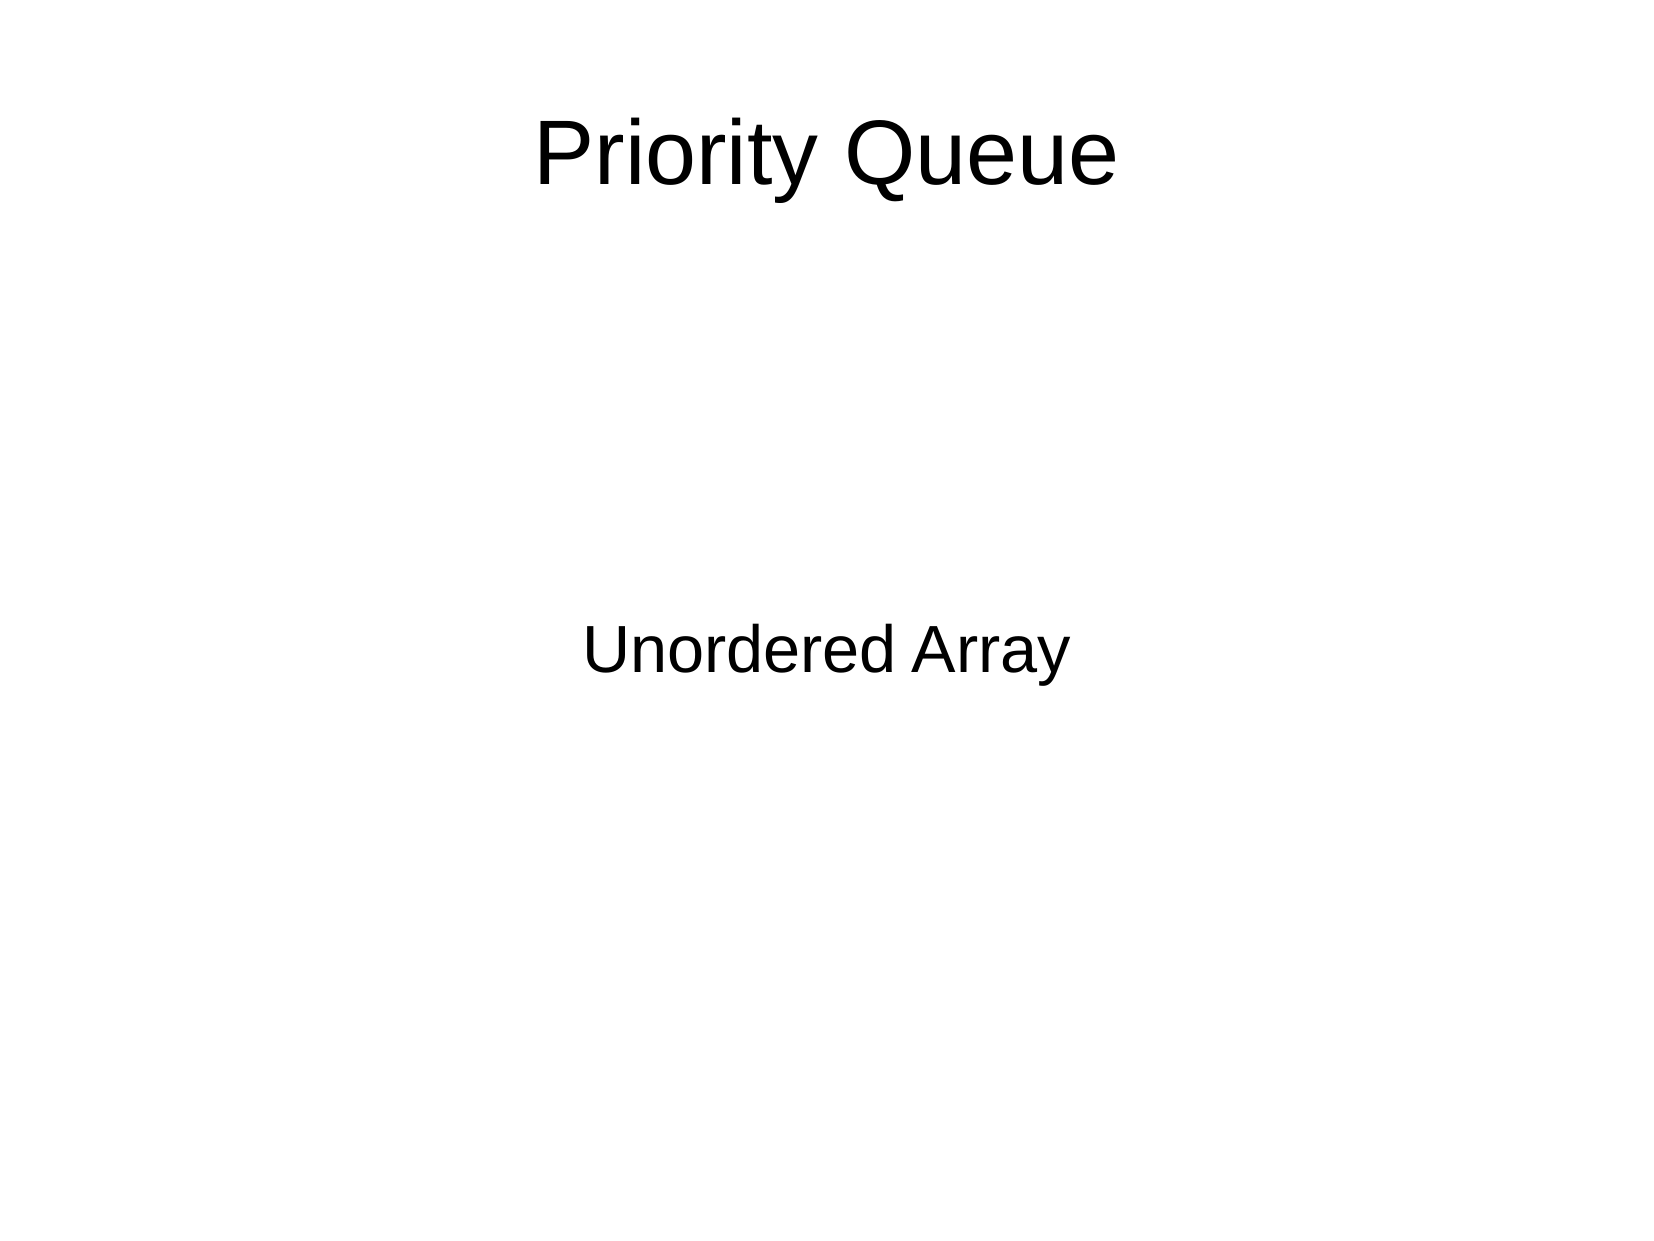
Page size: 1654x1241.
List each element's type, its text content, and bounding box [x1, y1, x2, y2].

title Priority Queue [82, 49, 1571, 257]
subtitle Unordered Array [82, 290, 1571, 1010]
